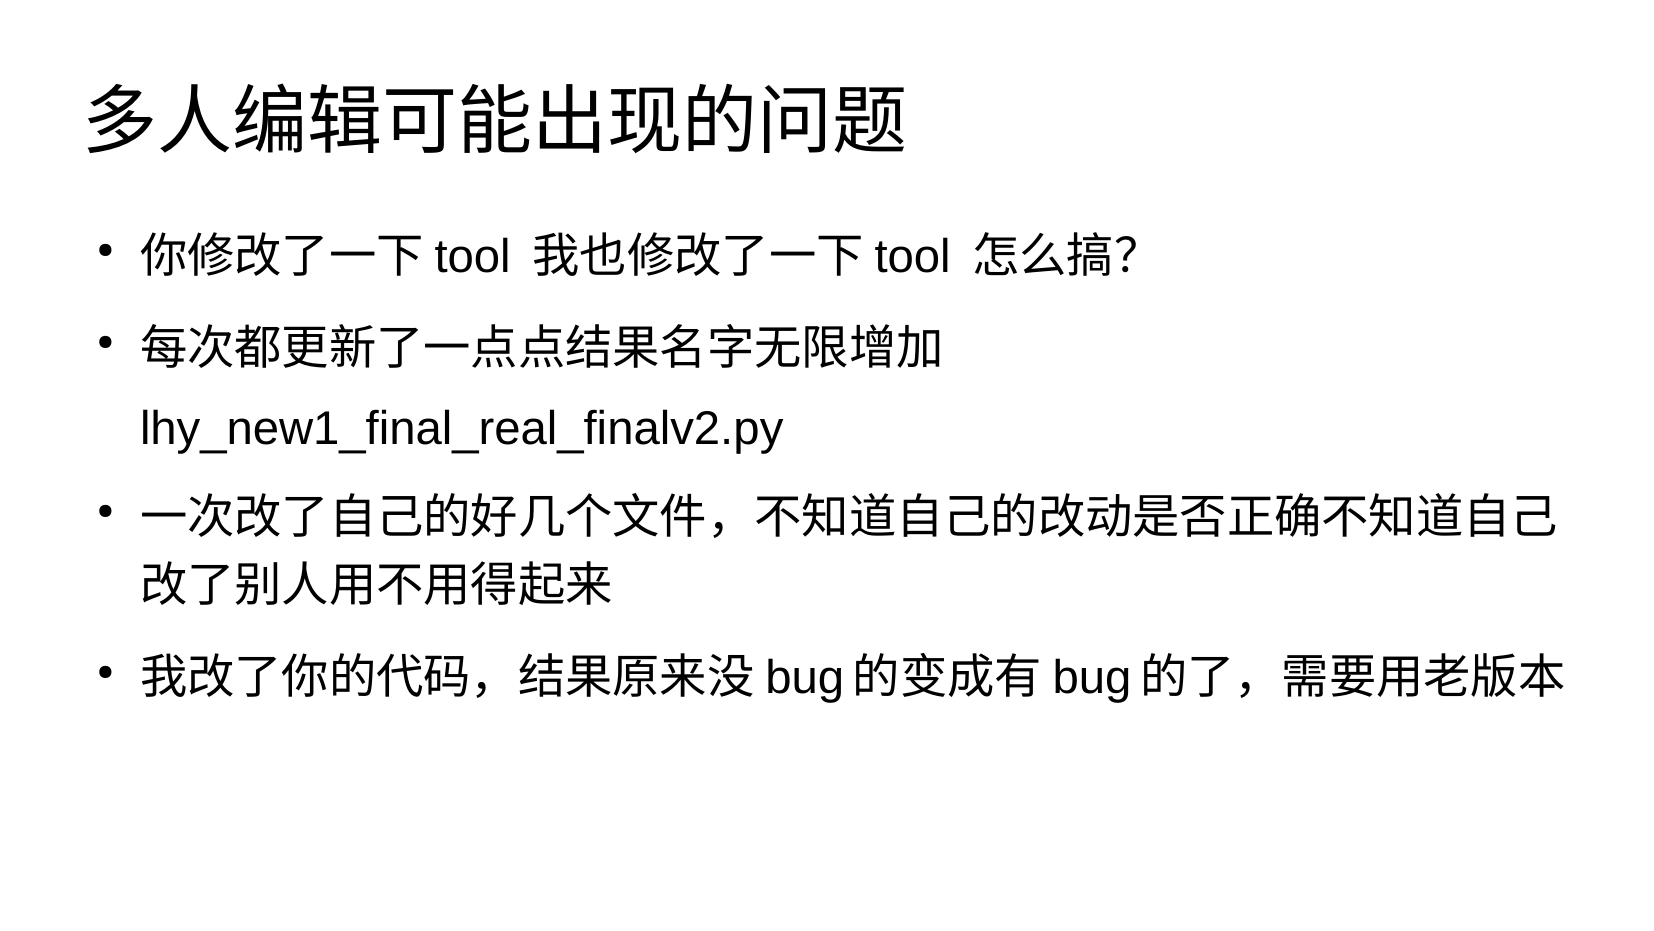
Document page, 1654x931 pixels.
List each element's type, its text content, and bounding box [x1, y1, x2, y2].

title 多人编辑可能出现的问题 [82, 37, 1571, 193]
list 你修改了一下tool 我也修改了一下tool 怎么搞？ 每次都更新了一点点结果名字无限增加 lhy_new1_final_real_finalv2.py 一次改了自己的好几个文件，不知道自己的改动是否正确不知道自己改了别人用不用得起来 我改了你的代码，结果原来没bug的变成有bug的了，需要用老版本 [82, 217, 1571, 758]
